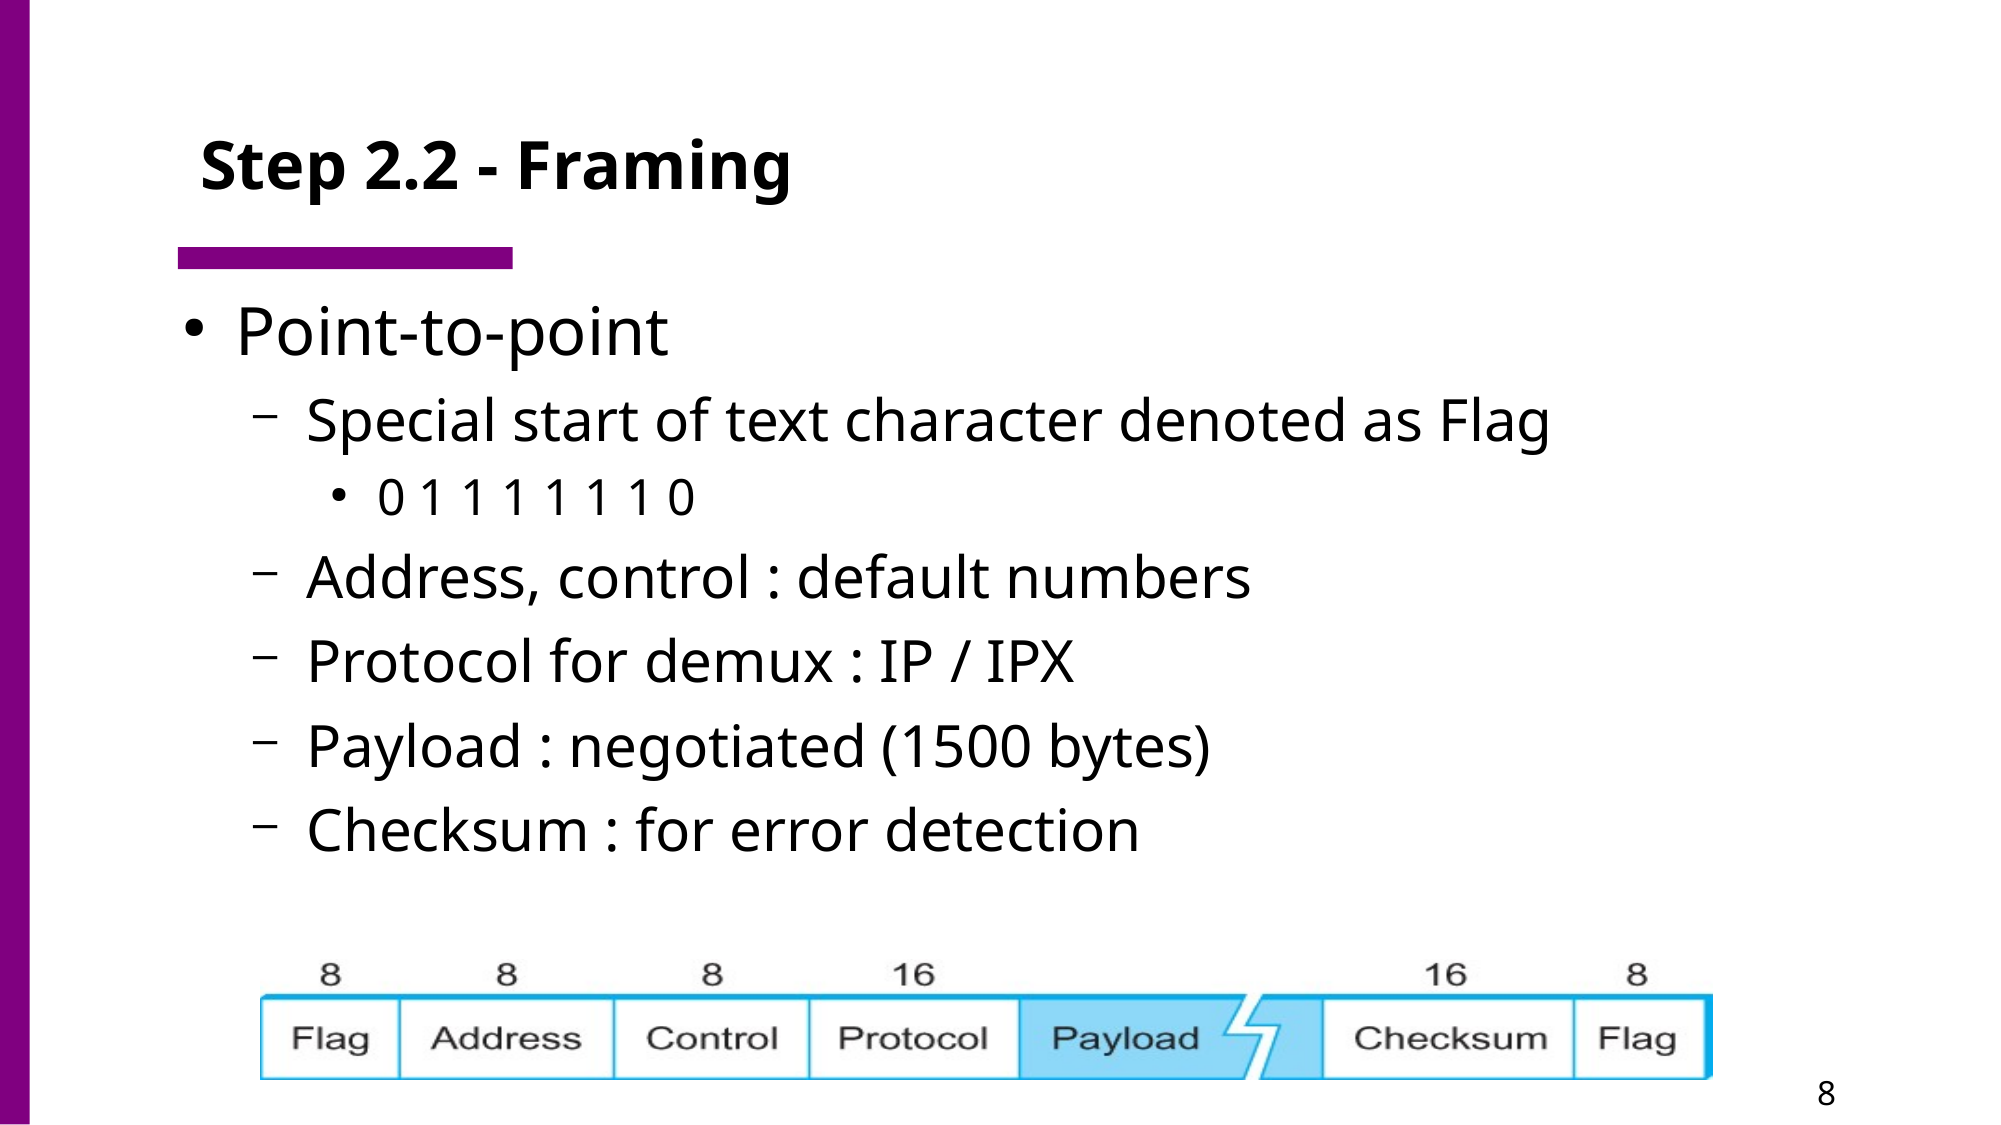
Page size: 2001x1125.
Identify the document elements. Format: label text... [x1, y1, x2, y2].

picture [260, 959, 1713, 1081]
list Point-to-point Special start of text character denoted as Flag 0 1 1 1 1 1 1 0 Address, control : default numbers Protocol for demux : IP / IPX Payload : negotiated (1500 bytes) Checksum : for error detection [149, 184, 1959, 1024]
title Step 2.2 - Framing [149, 84, 1962, 211]
